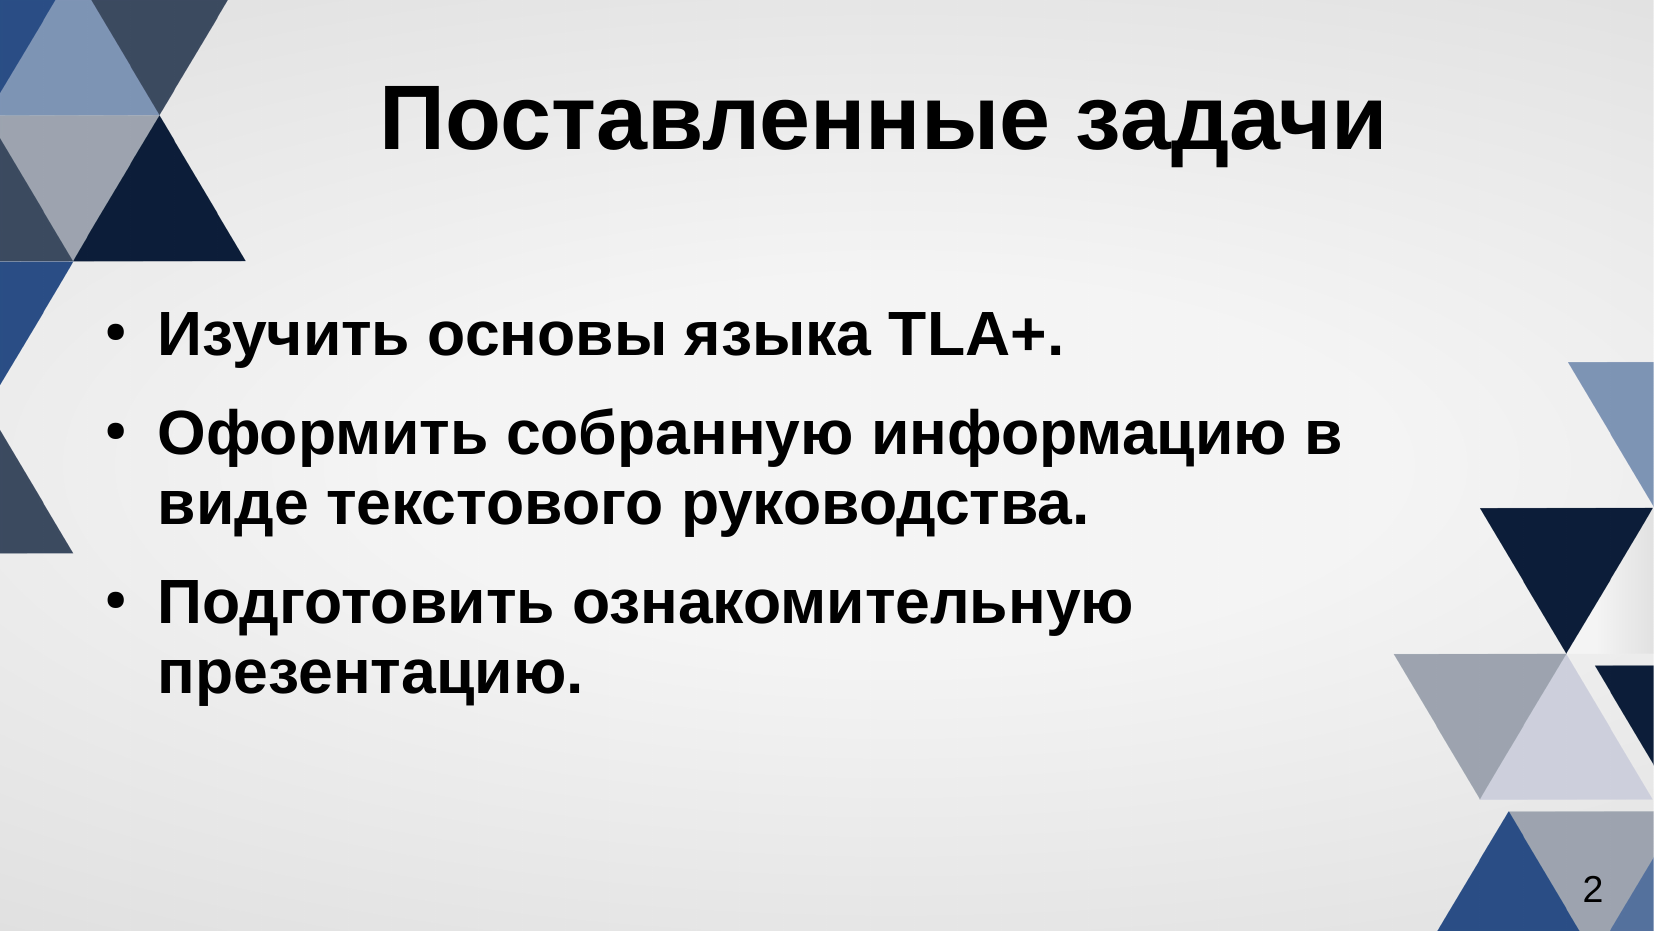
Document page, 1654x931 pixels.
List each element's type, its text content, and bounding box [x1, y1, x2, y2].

text_box <number> [1567, 861, 1654, 919]
title Поставленные задачи [140, 39, 1629, 196]
list Изучить основы языка TLA+. Оформить собранную информацию в виде текстового руководства. Подготовить ознакомительную презентацию. [86, 298, 1437, 920]
picture [0, 0, 1654, 931]
